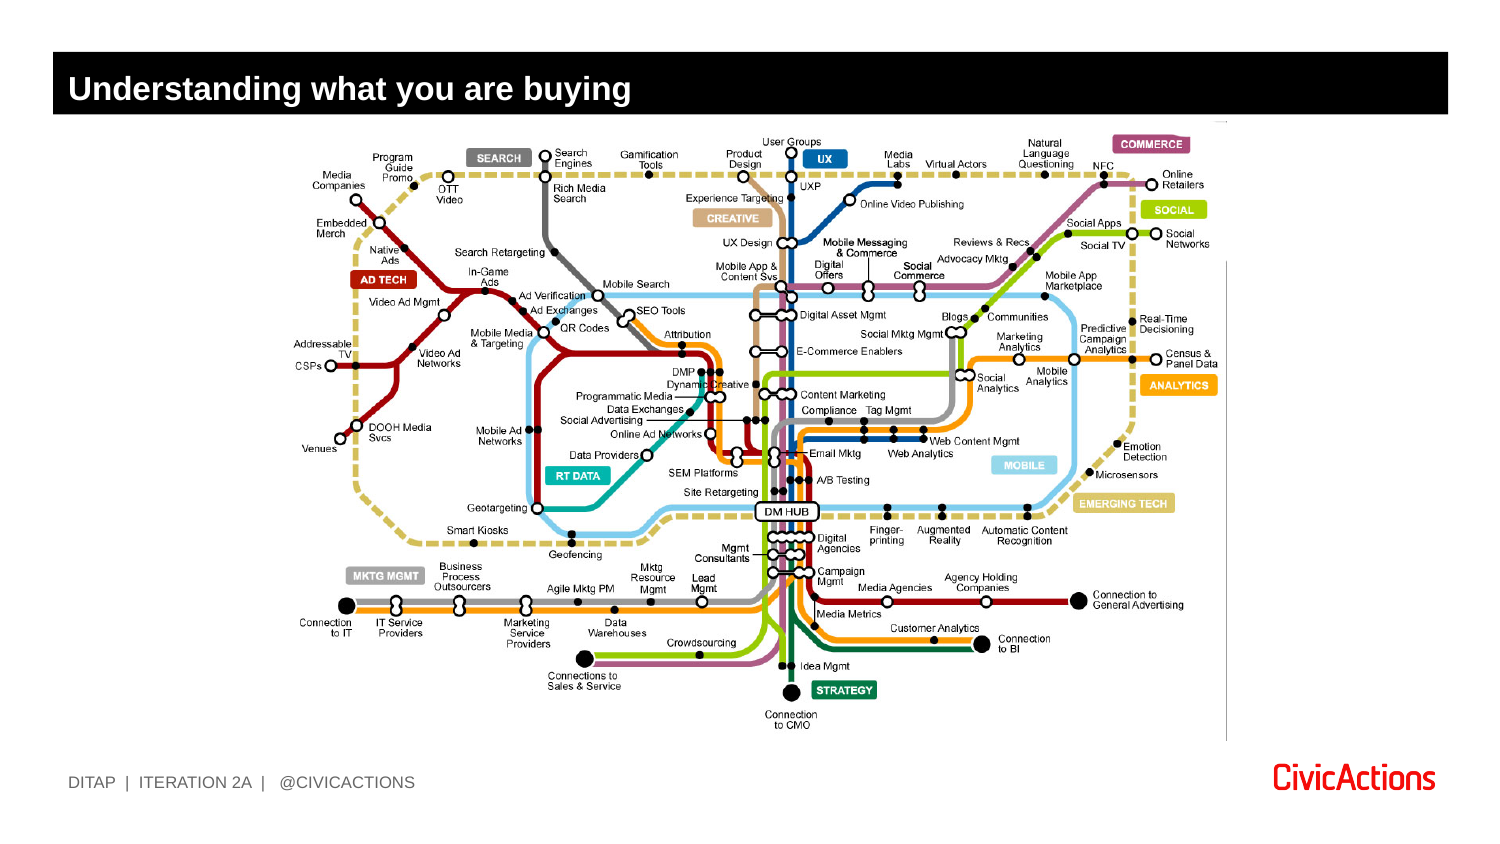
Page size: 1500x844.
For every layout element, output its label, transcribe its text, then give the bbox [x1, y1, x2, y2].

picture [274, 121, 1227, 741]
title Understanding what you are buying [53, 51, 1449, 115]
picture [1271, 758, 1438, 795]
